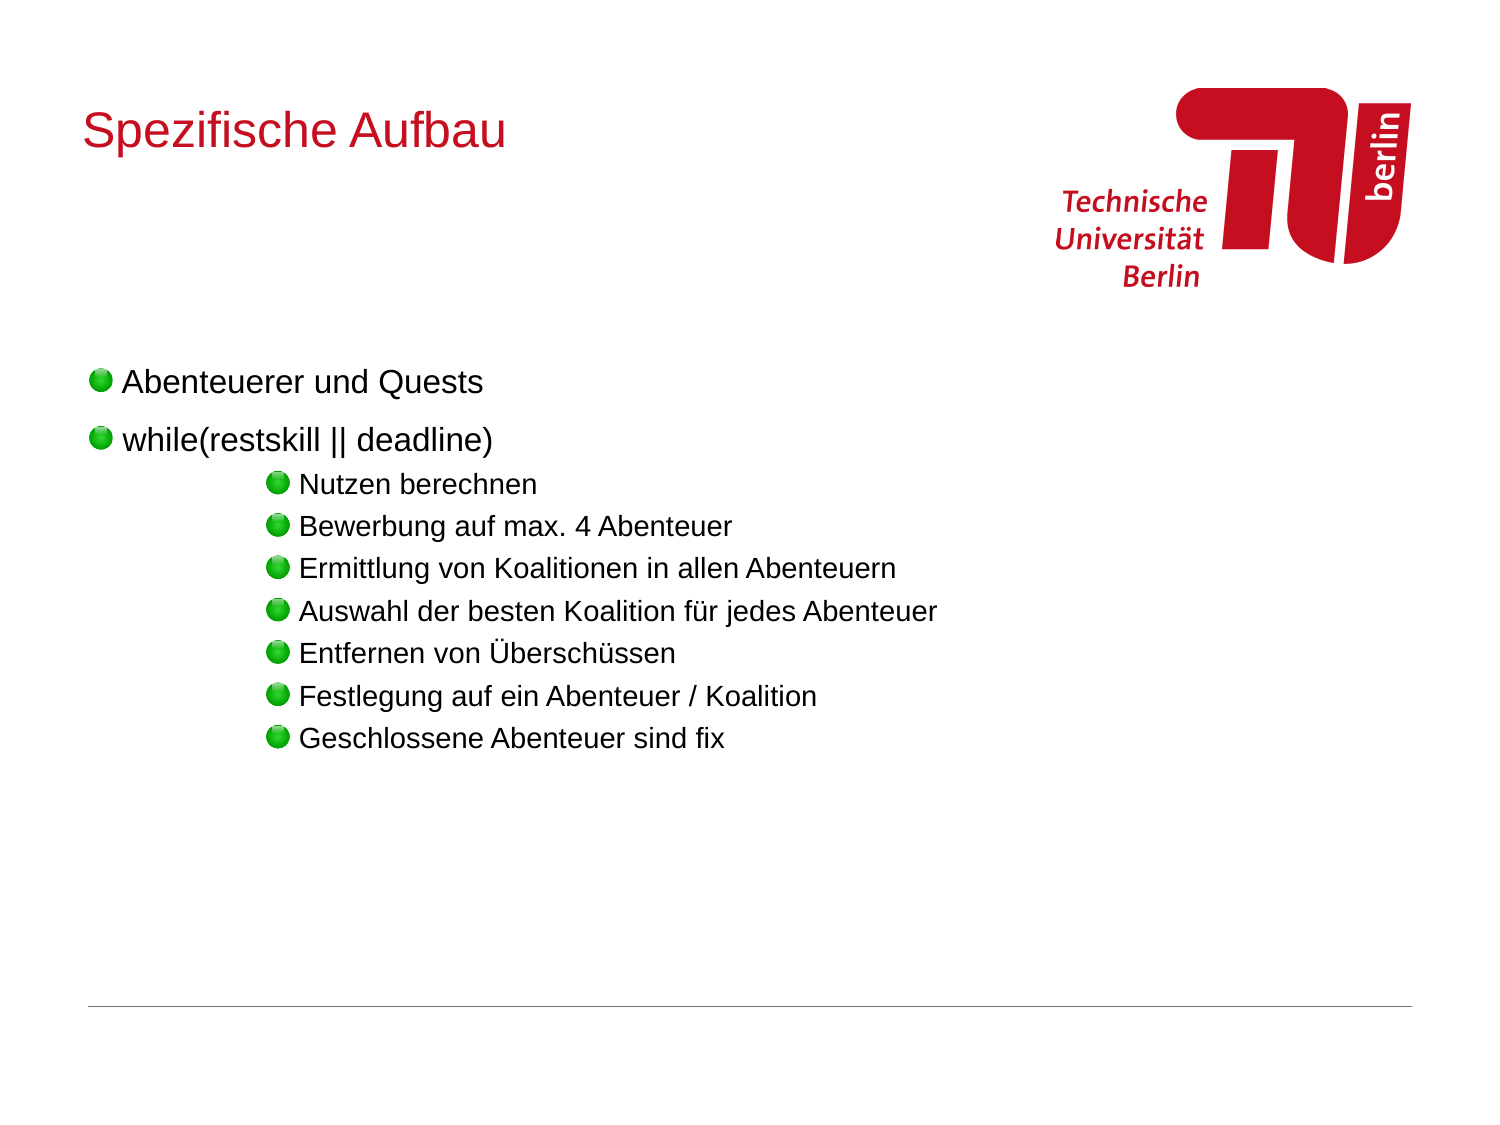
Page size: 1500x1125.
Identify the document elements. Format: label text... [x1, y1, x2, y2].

title Spezifische Aufbau [82, 94, 1028, 158]
list Abenteuerer und Quests while(restskill || deadline) Nutzen berechnen Bewerbung auf max. 4 Abenteuer Ermittlung von Koalitionen in allen Abenteuern Auswahl der besten Koalition für jedes Abenteuer Entfernen von Überschüssen Festlegung auf ein Abenteuer / Koalition Geschlossene Abenteuer sind fix [88, 354, 1411, 975]
picture [1056, 88, 1411, 287]
